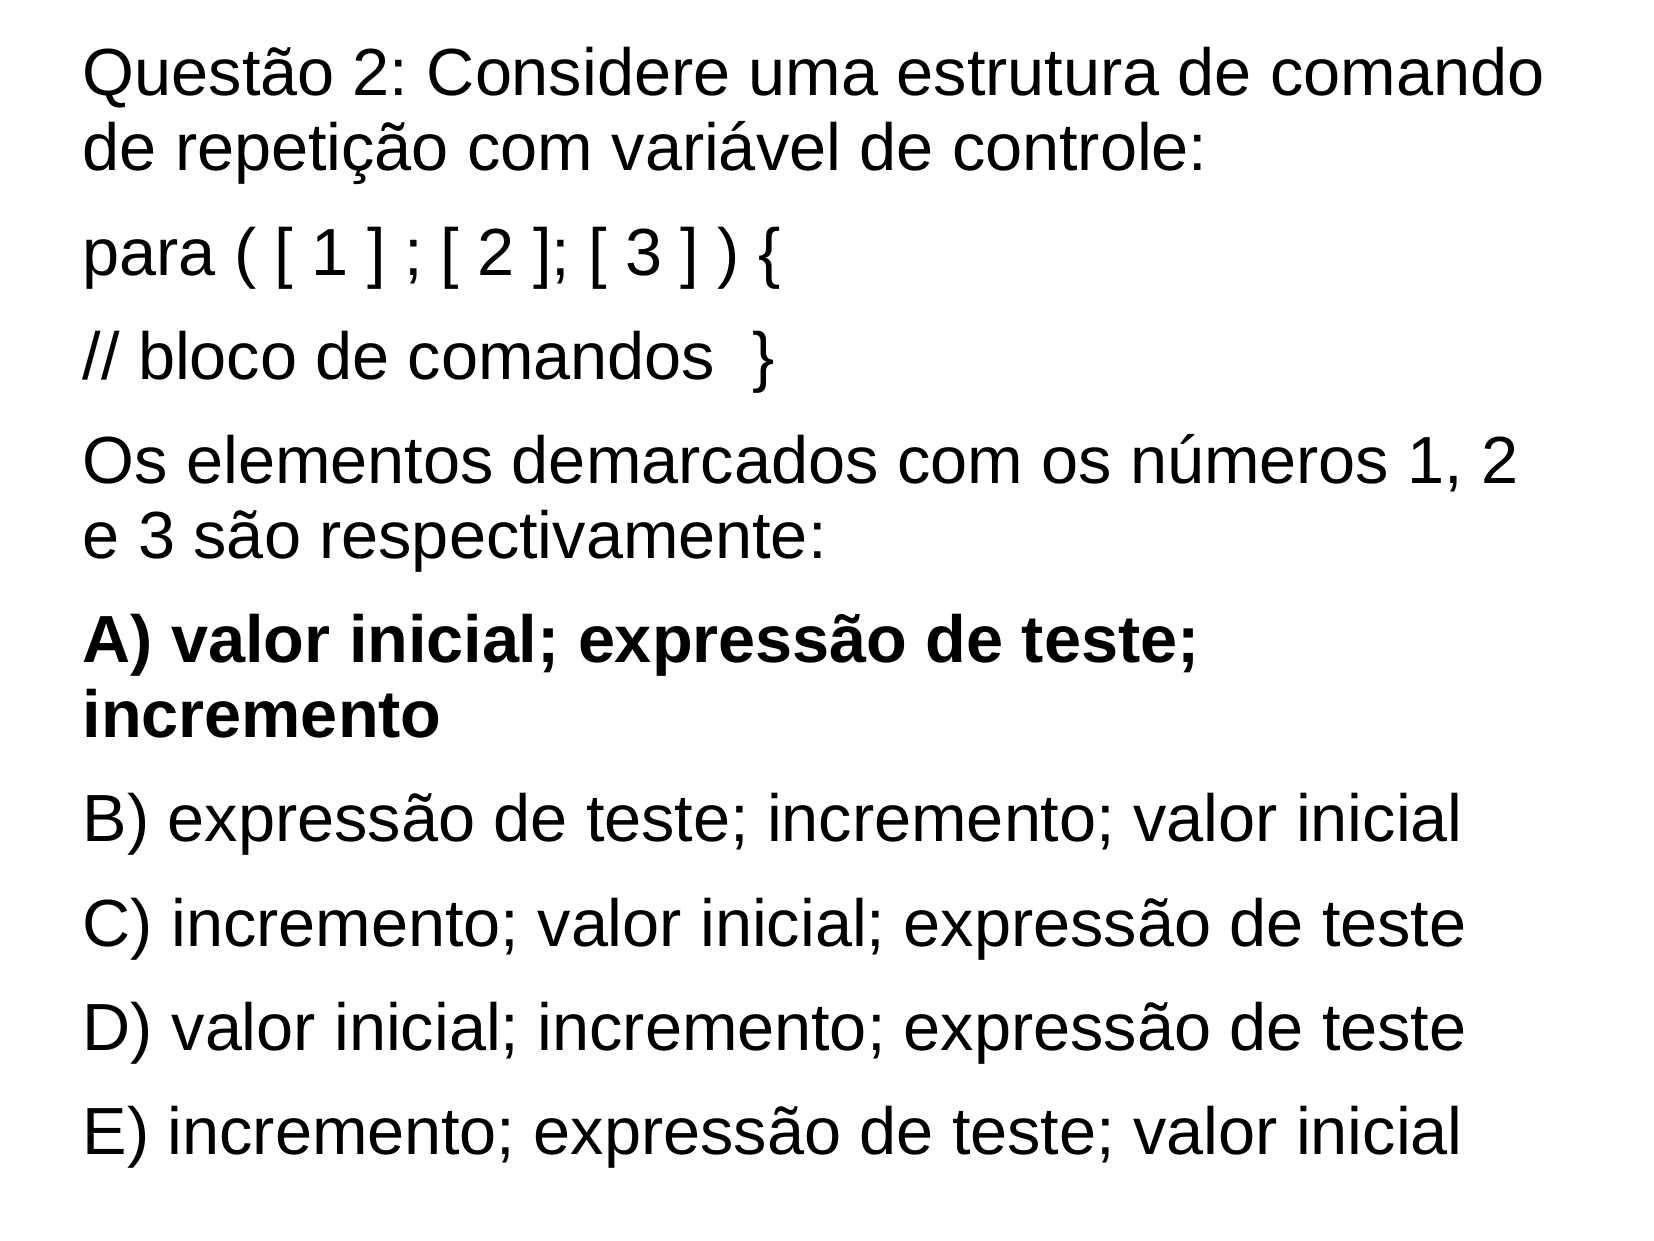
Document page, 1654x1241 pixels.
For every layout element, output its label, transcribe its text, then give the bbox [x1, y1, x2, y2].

list Questão 2: Considere uma estrutura de comando de repetição com variável de controle: para ( [ 1 ] ; [ 2 ]; [ 3 ] ) { // bloco de comandos } Os elementos demarcados com os números 1, 2 e 3 são respectivamente: A) valor inicial; expressão de teste; incremento B) expressão de teste; incremento; valor inicial C) incremento; valor inicial; expressão de teste D) valor inicial; incremento; expressão de teste E) incremento; expressão de teste; valor inicial [82, 35, 1571, 1169]
